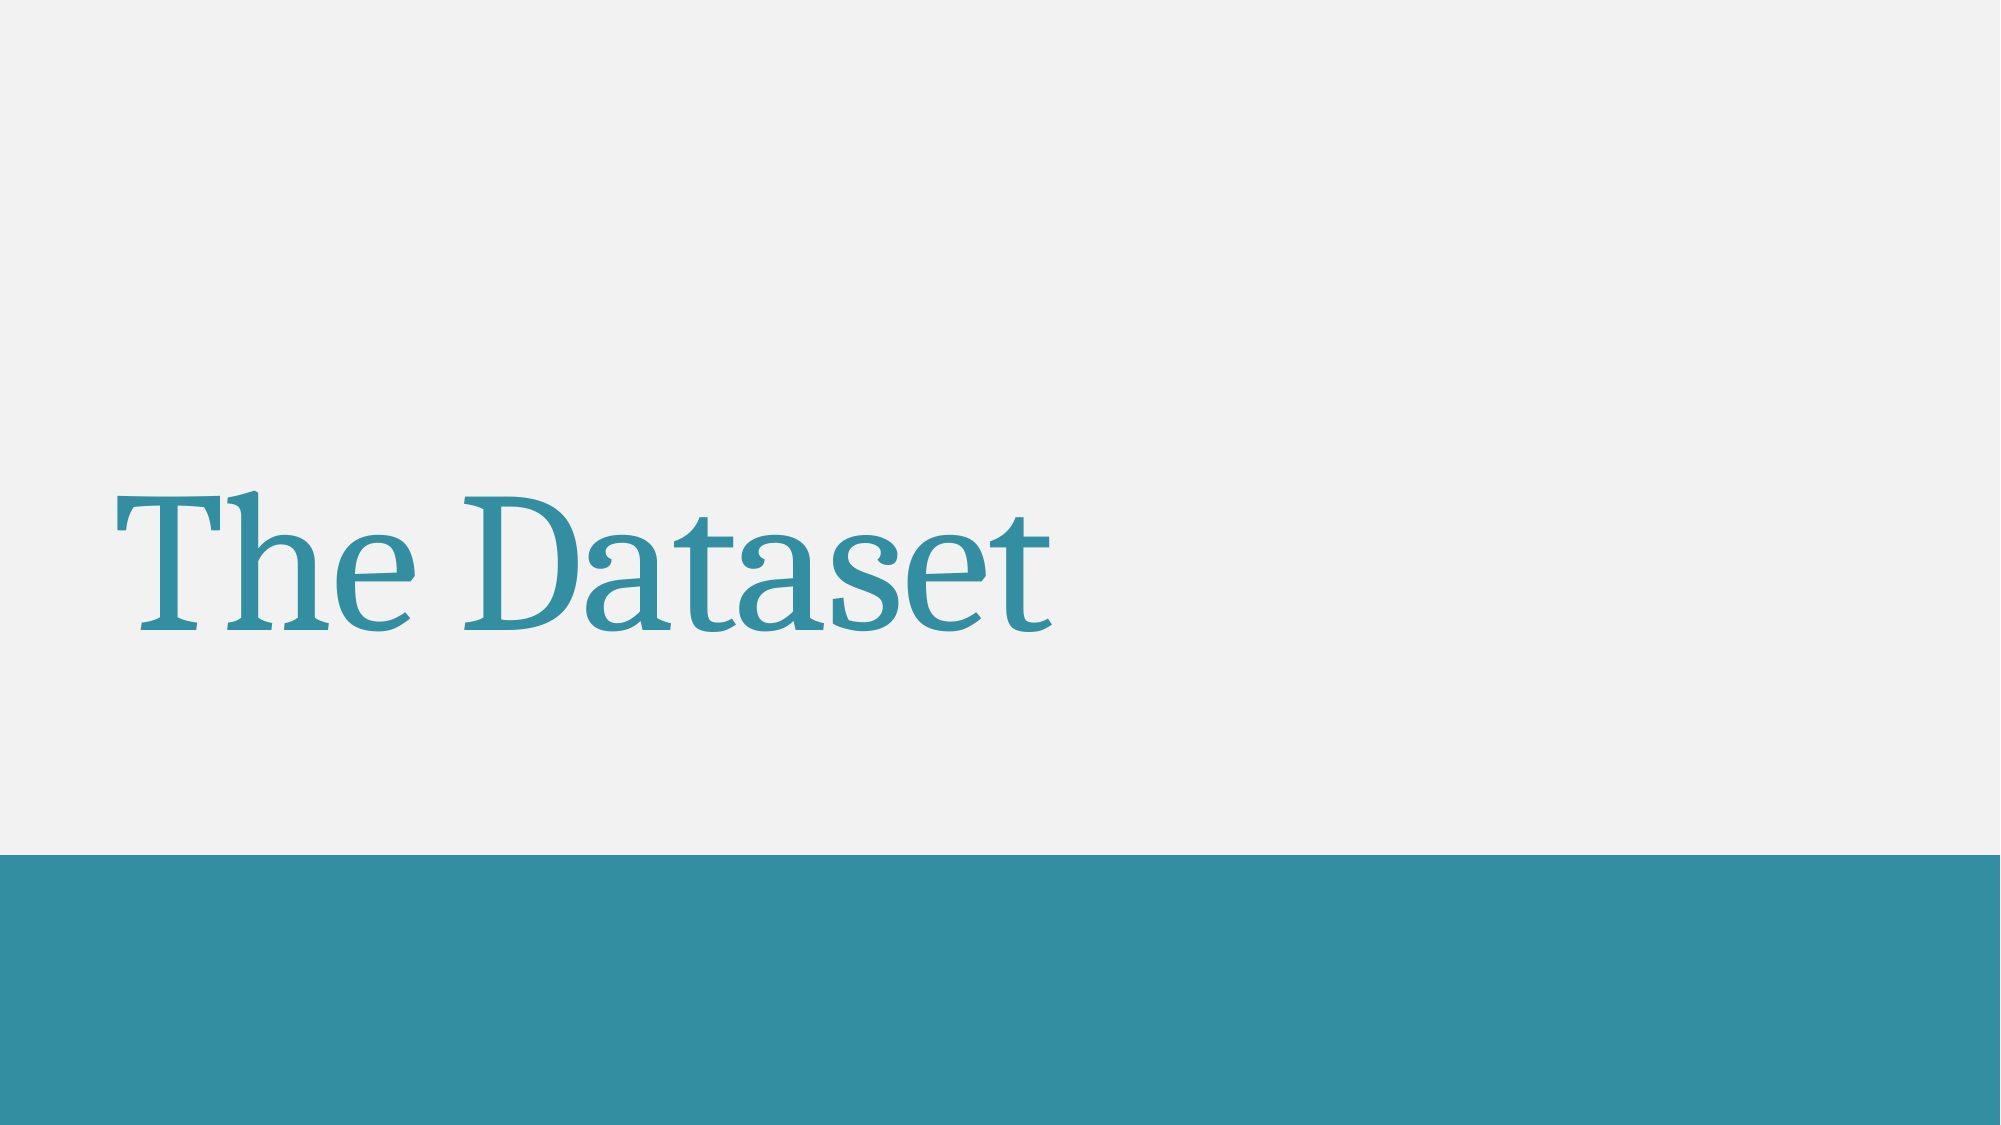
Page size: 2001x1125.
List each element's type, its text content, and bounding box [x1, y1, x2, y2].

title The Dataset [98, 126, 1624, 803]
text_box [0, 0, 2000, 1125]
